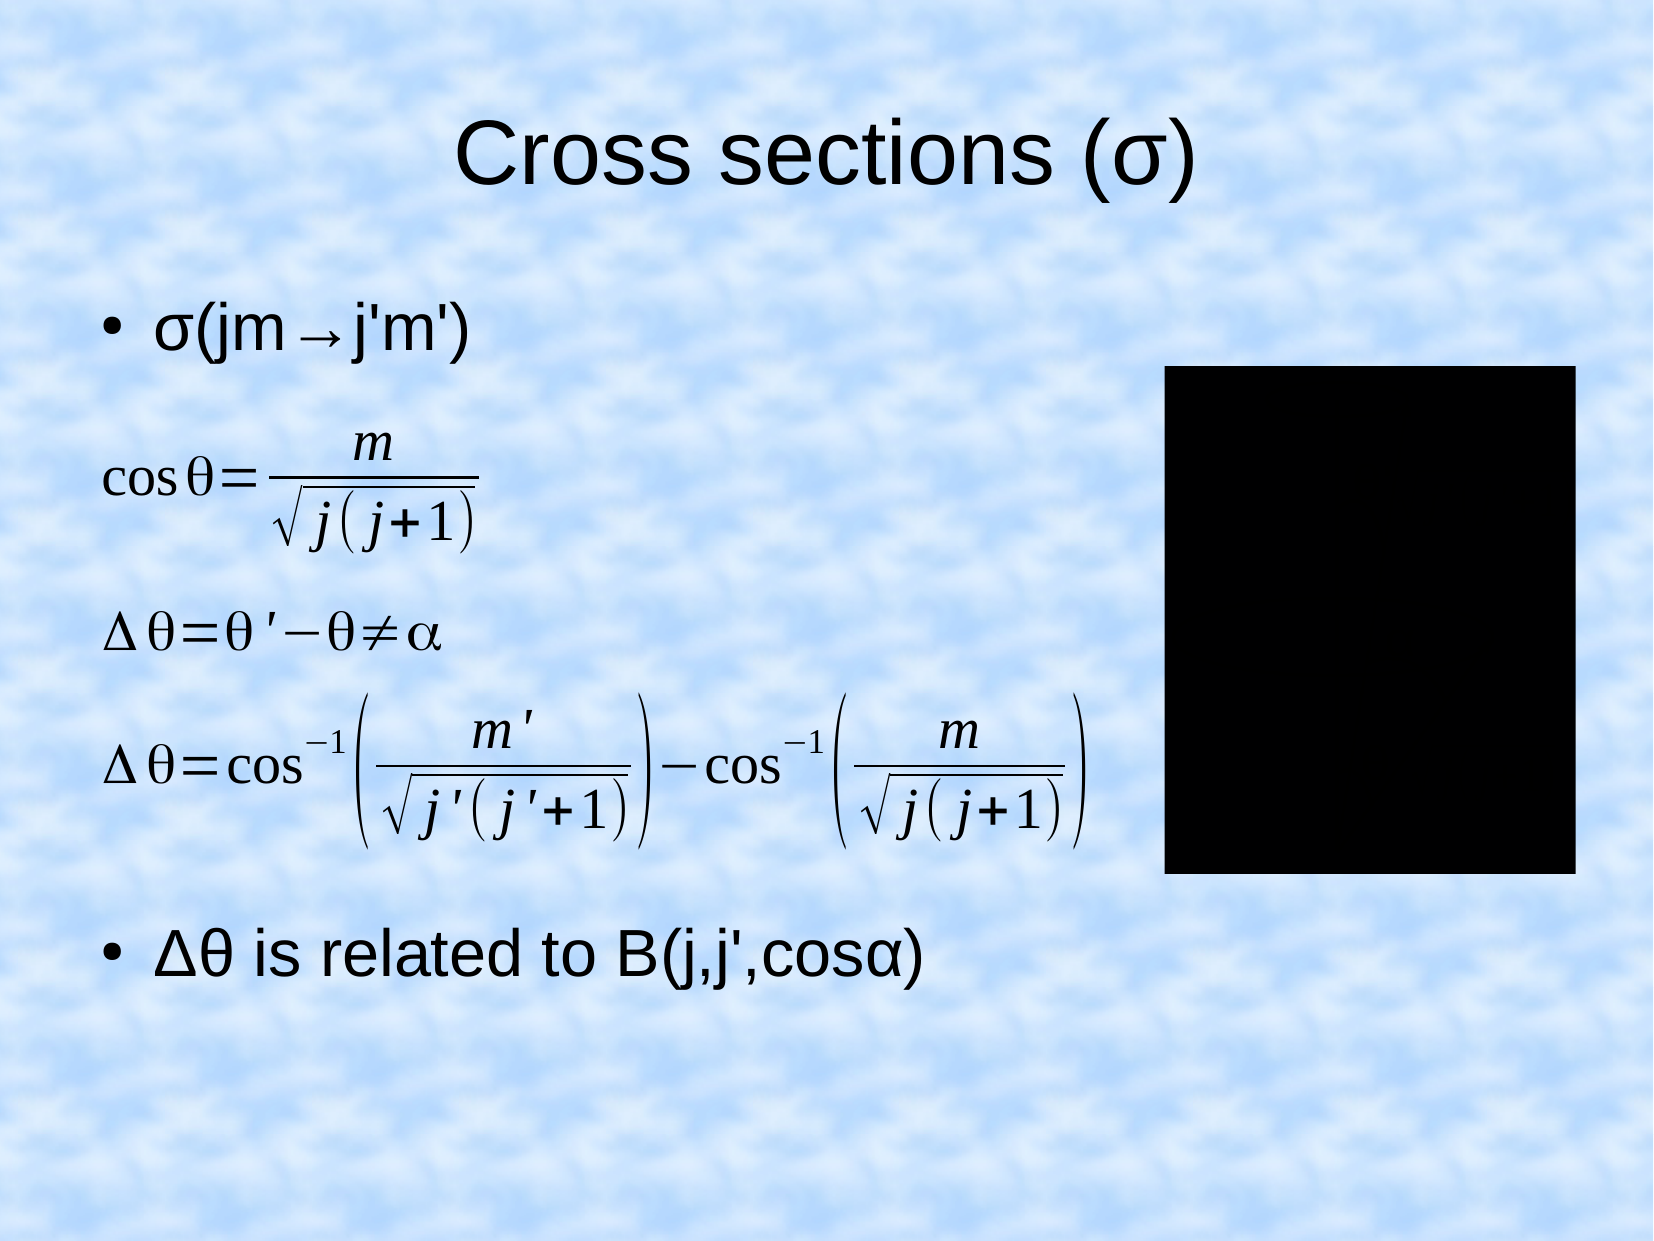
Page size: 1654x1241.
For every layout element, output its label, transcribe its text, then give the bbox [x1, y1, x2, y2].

list σ(jm→j'm') Δθ is related to B(j,j',cosα) [82, 290, 1571, 1156]
chart [95, 689, 1097, 853]
picture [0, 0, 1654, 1241]
chart [95, 409, 488, 558]
title Cross sections (σ) [82, 49, 1571, 257]
chart [95, 598, 451, 664]
